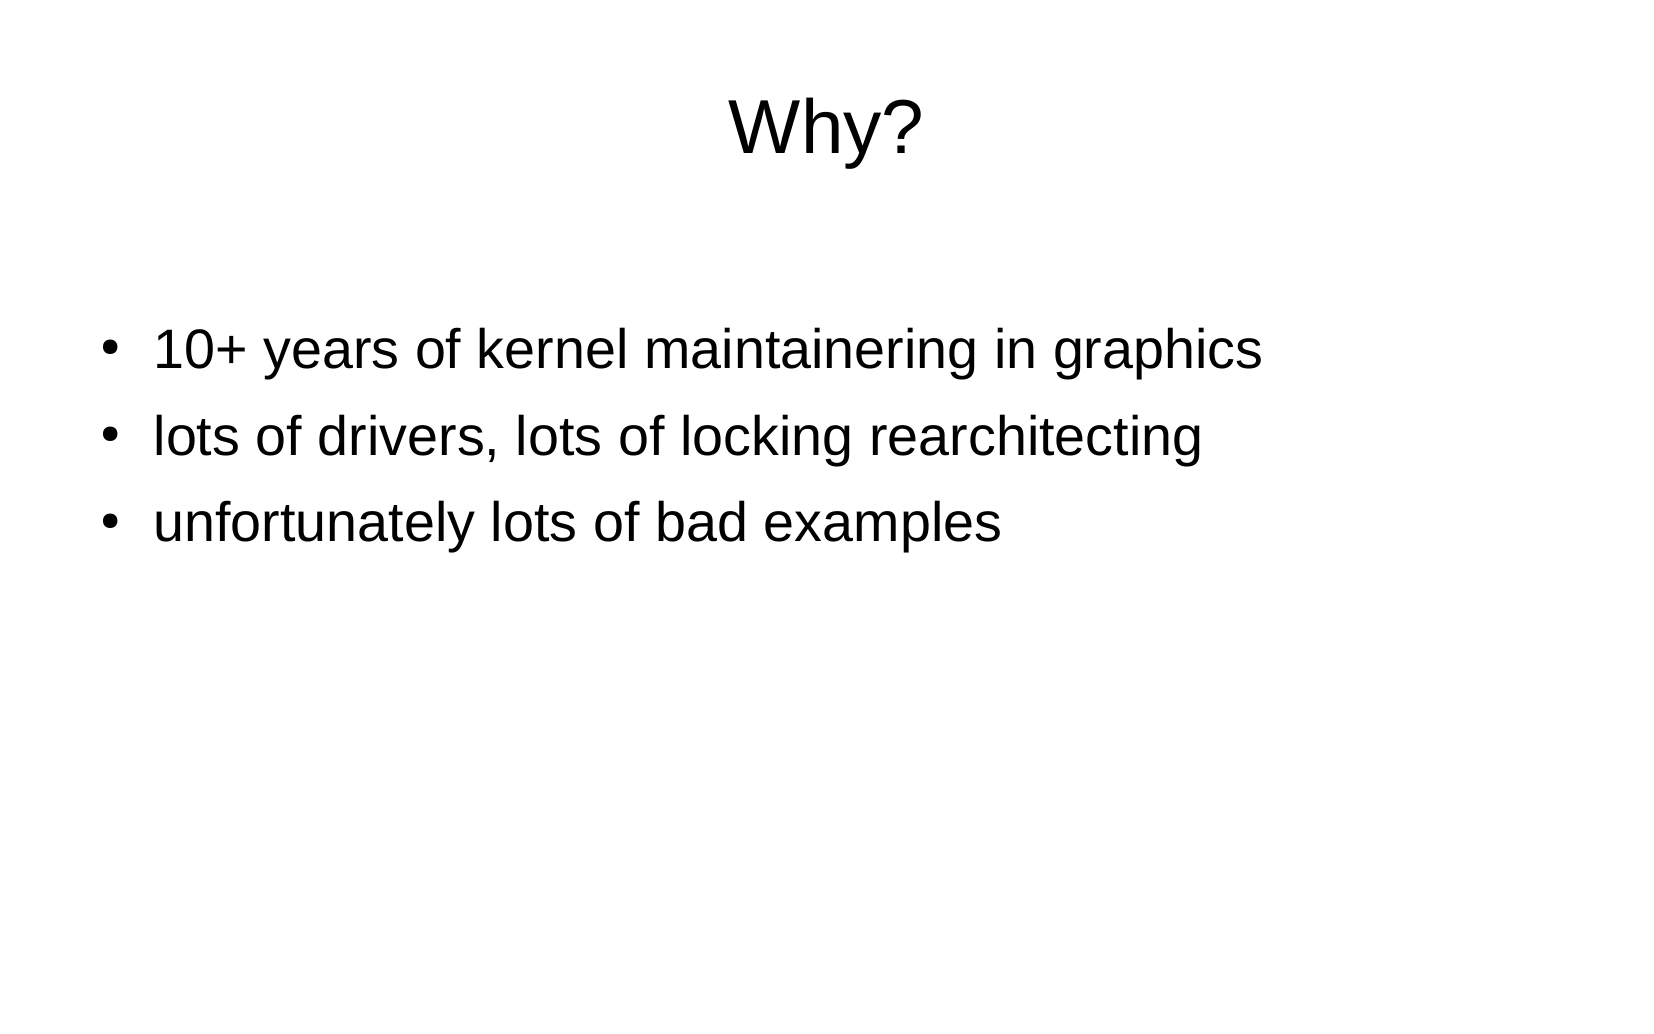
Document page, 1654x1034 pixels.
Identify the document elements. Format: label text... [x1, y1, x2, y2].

list 10+ years of kernel maintainering in graphics lots of drivers, lots of locking rearchitecting unfortunately lots of bad examples [82, 317, 1571, 809]
title Why? [82, 41, 1571, 214]
